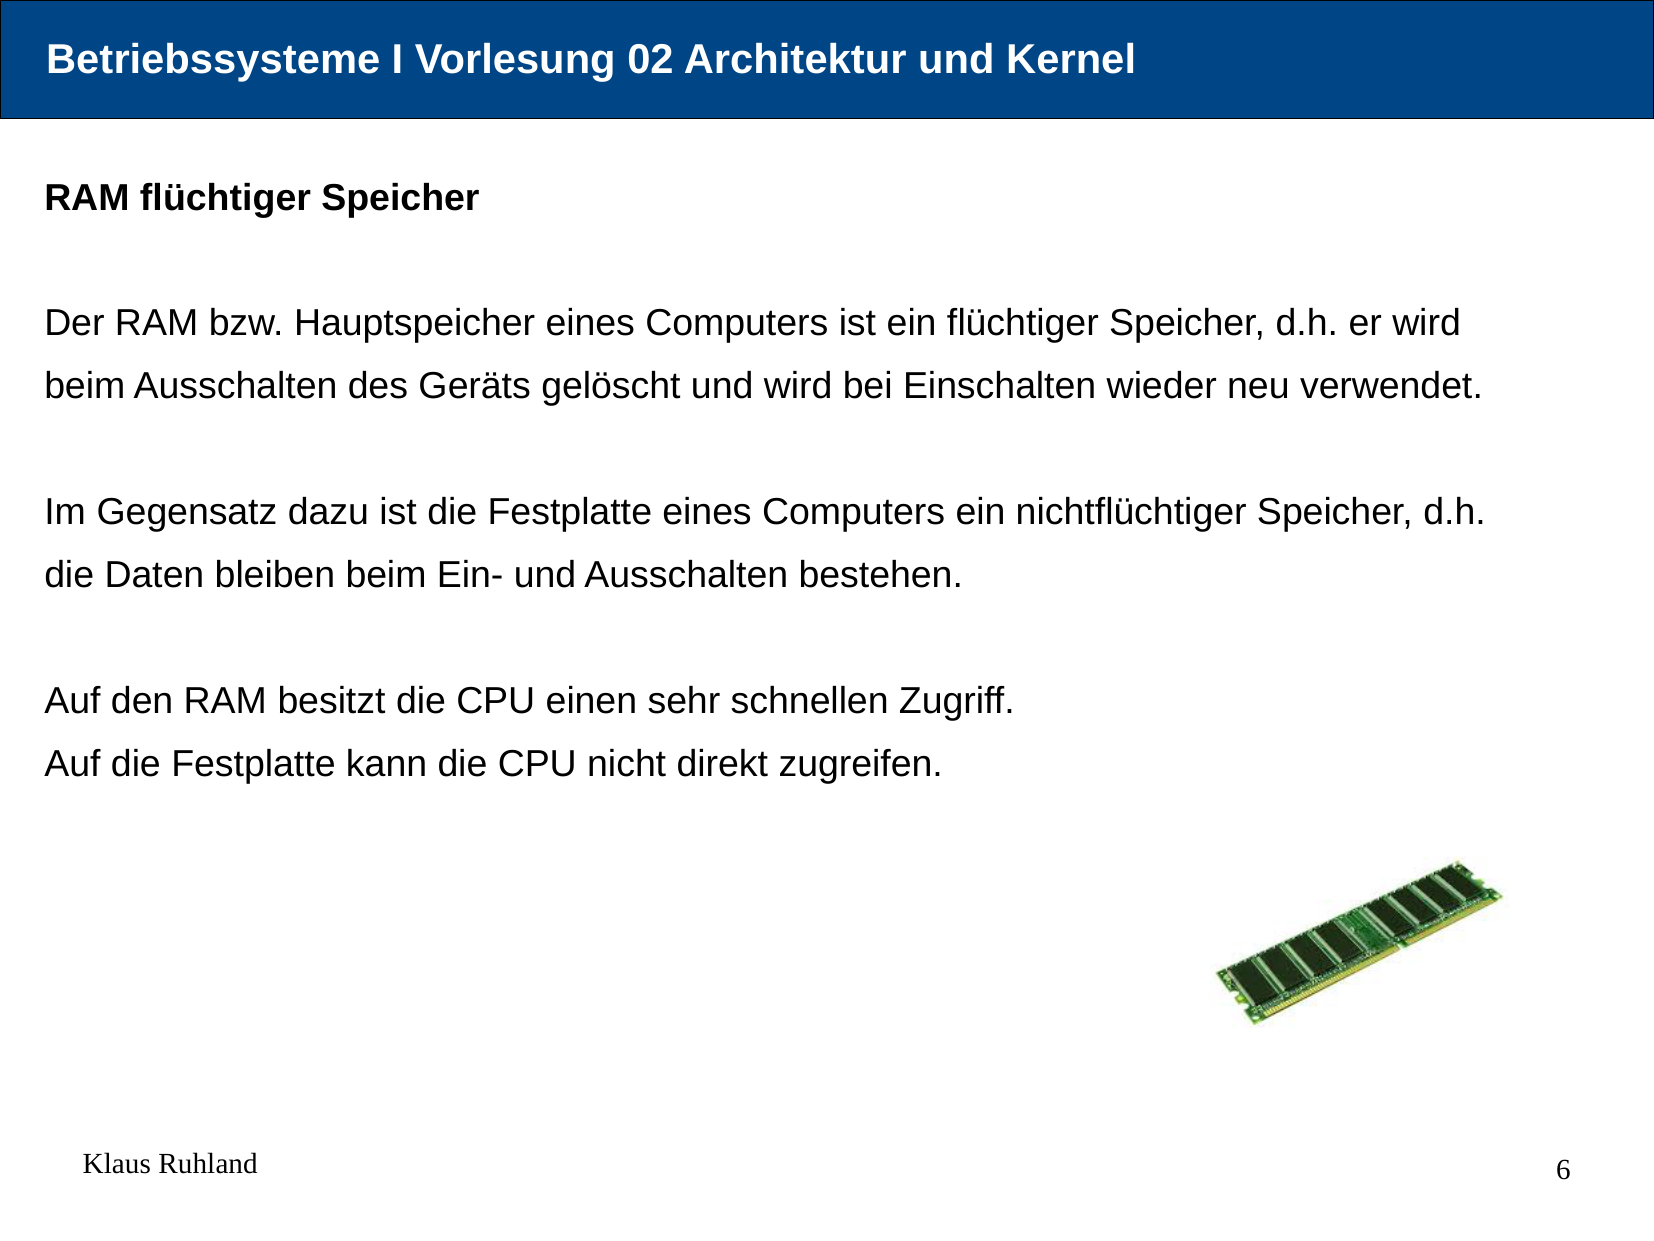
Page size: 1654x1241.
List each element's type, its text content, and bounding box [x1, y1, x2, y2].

picture [1210, 793, 1510, 1093]
text_box RAM flüchtiger Speicher Der RAM bzw. Hauptspeicher eines Computers ist ein flüchtiger Speicher, d.h. er wird beim Ausschalten des Geräts gelöscht und wird bei Einschalten wieder neu verwendet. Im Gegensatz dazu ist die Festplatte eines Computers ein nichtflüchtiger Speicher, d.h. die Daten bleiben beim Ein- und Ausschalten bestehen. Auf den RAM besitzt die CPU einen sehr schnellen Zugriff. Auf die Festplatte kann die CPU nicht direkt zugreifen. [29, 147, 1536, 855]
